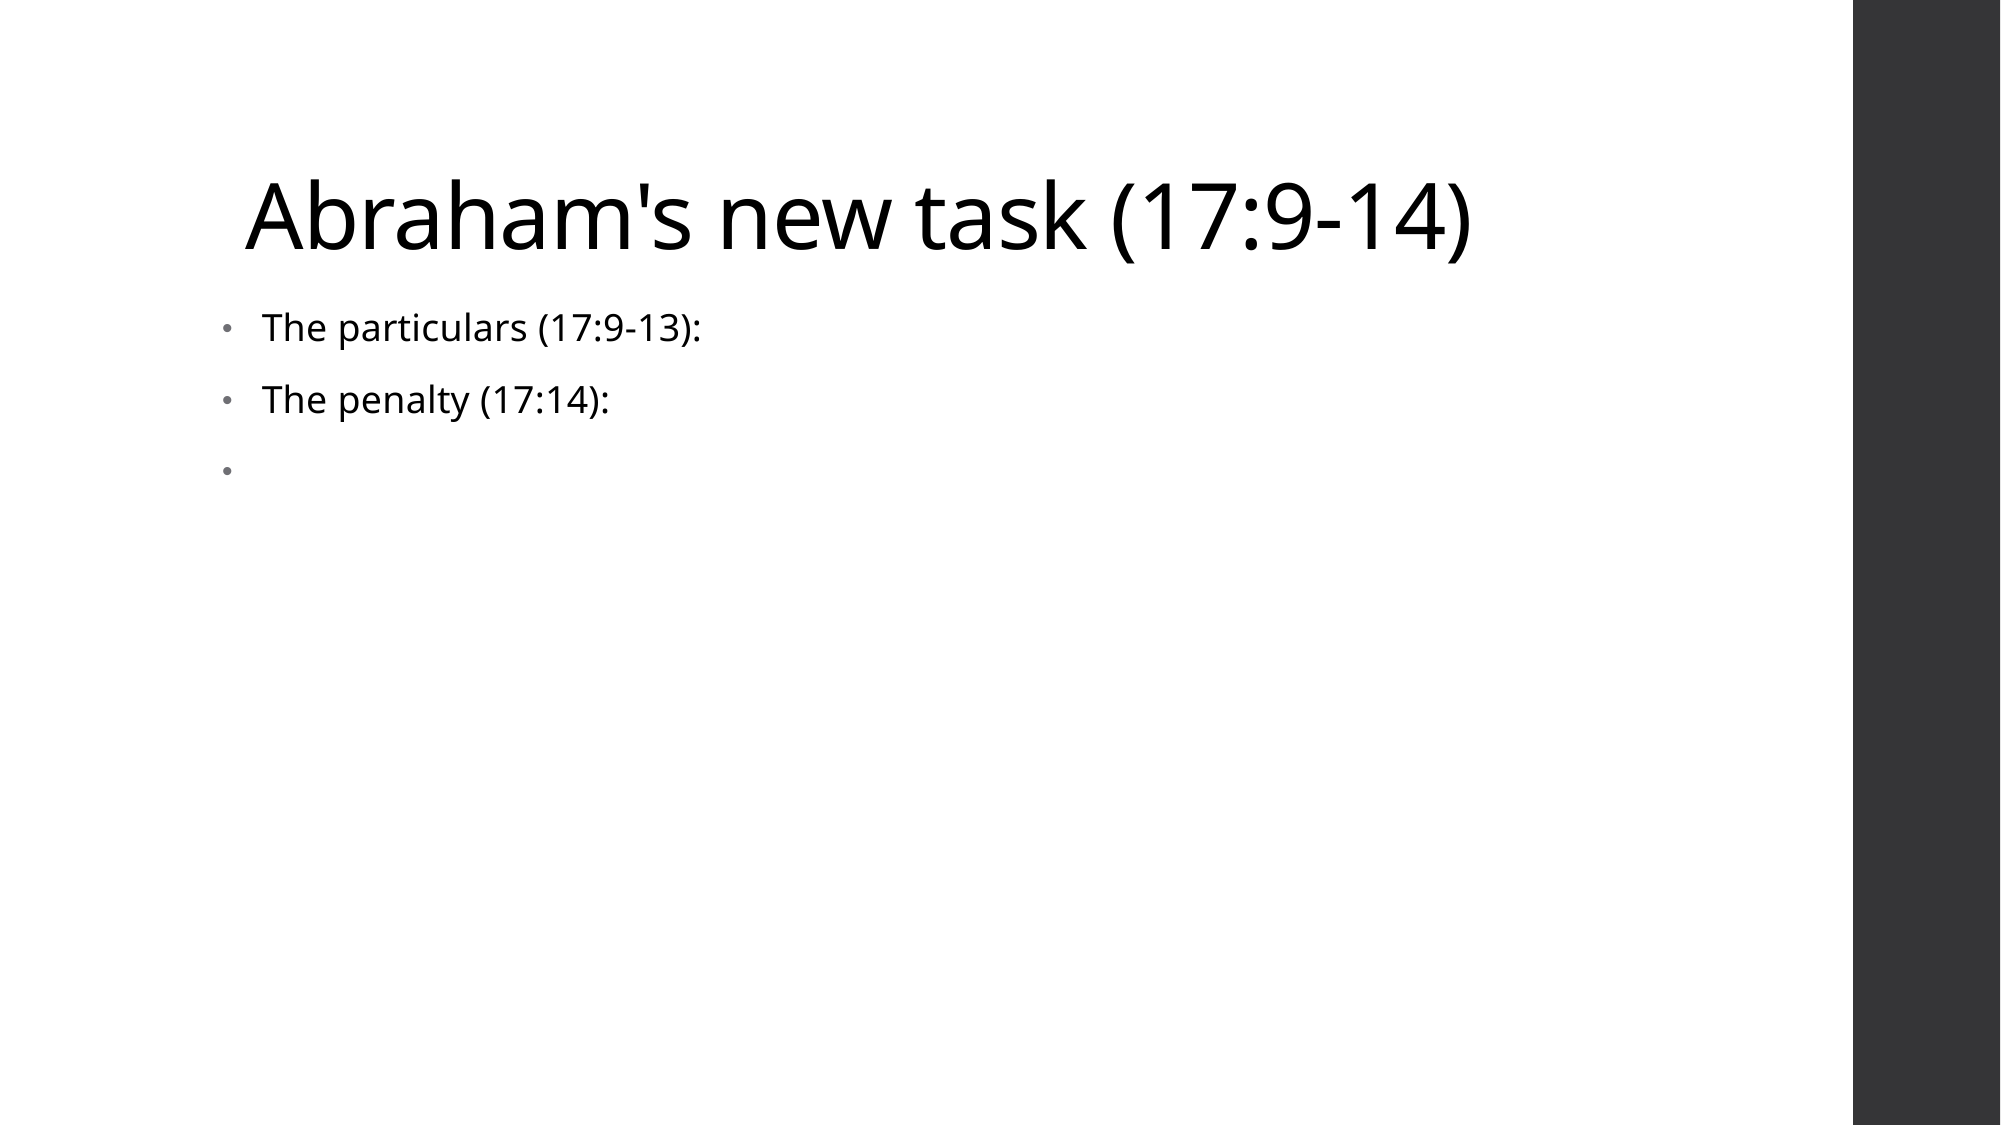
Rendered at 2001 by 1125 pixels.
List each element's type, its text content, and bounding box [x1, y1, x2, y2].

list The particulars (17:9-13): The penalty (17:14): [206, 299, 1617, 1014]
title Abraham's new task (17:9-14) [206, 60, 1797, 278]
